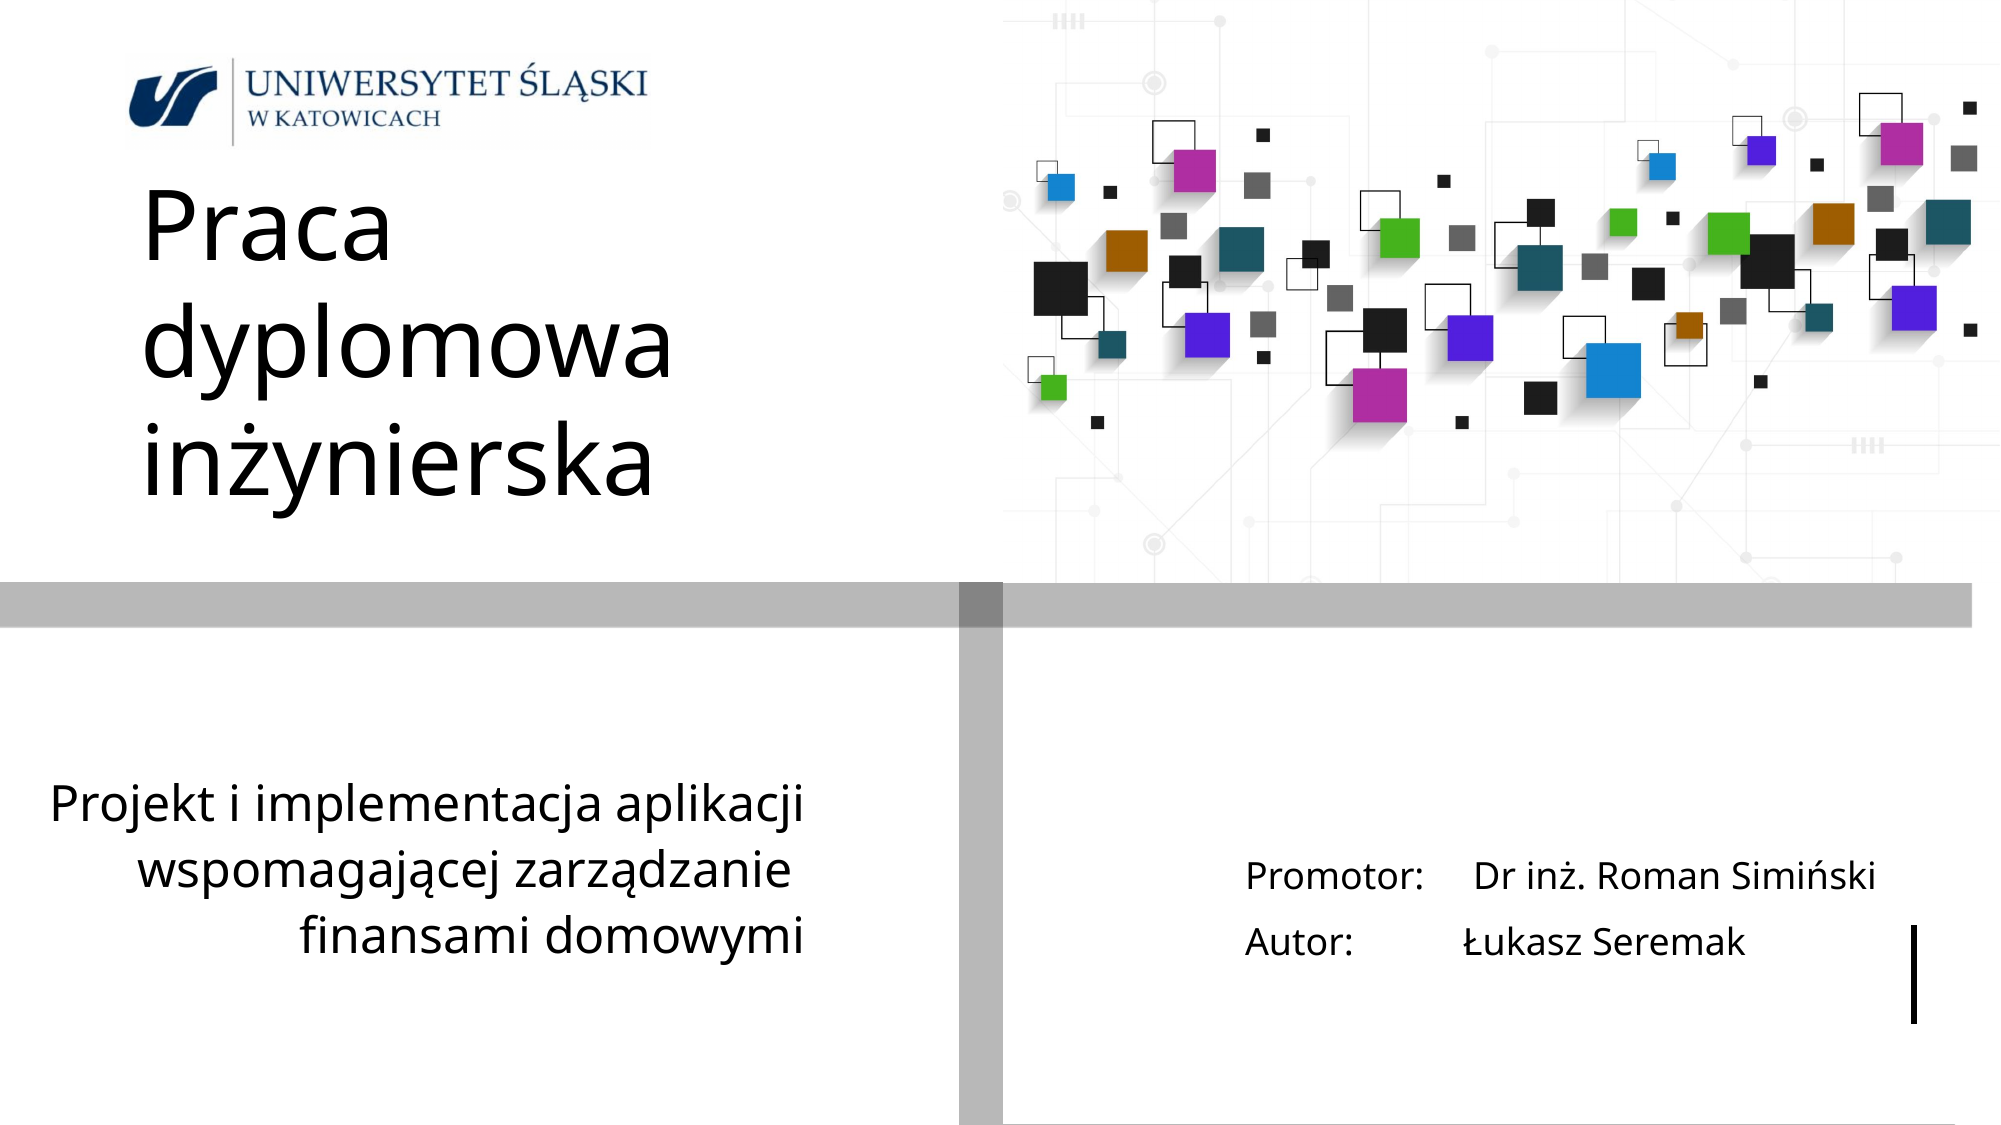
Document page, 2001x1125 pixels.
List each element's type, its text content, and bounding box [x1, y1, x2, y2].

text_box [0, 0, 2000, 1125]
picture [125, 53, 651, 150]
text_box Promotor: Dr inż. Roman Simiński Autor: Łukasz Seremak [1230, 601, 2000, 971]
title Praca dyplomowa inżynierska [125, 151, 945, 523]
subtitle Projekt i implementacja aplikacji wspomagającej zarządzanie finansami domowymi [34, 601, 969, 971]
picture [1003, 0, 2000, 583]
